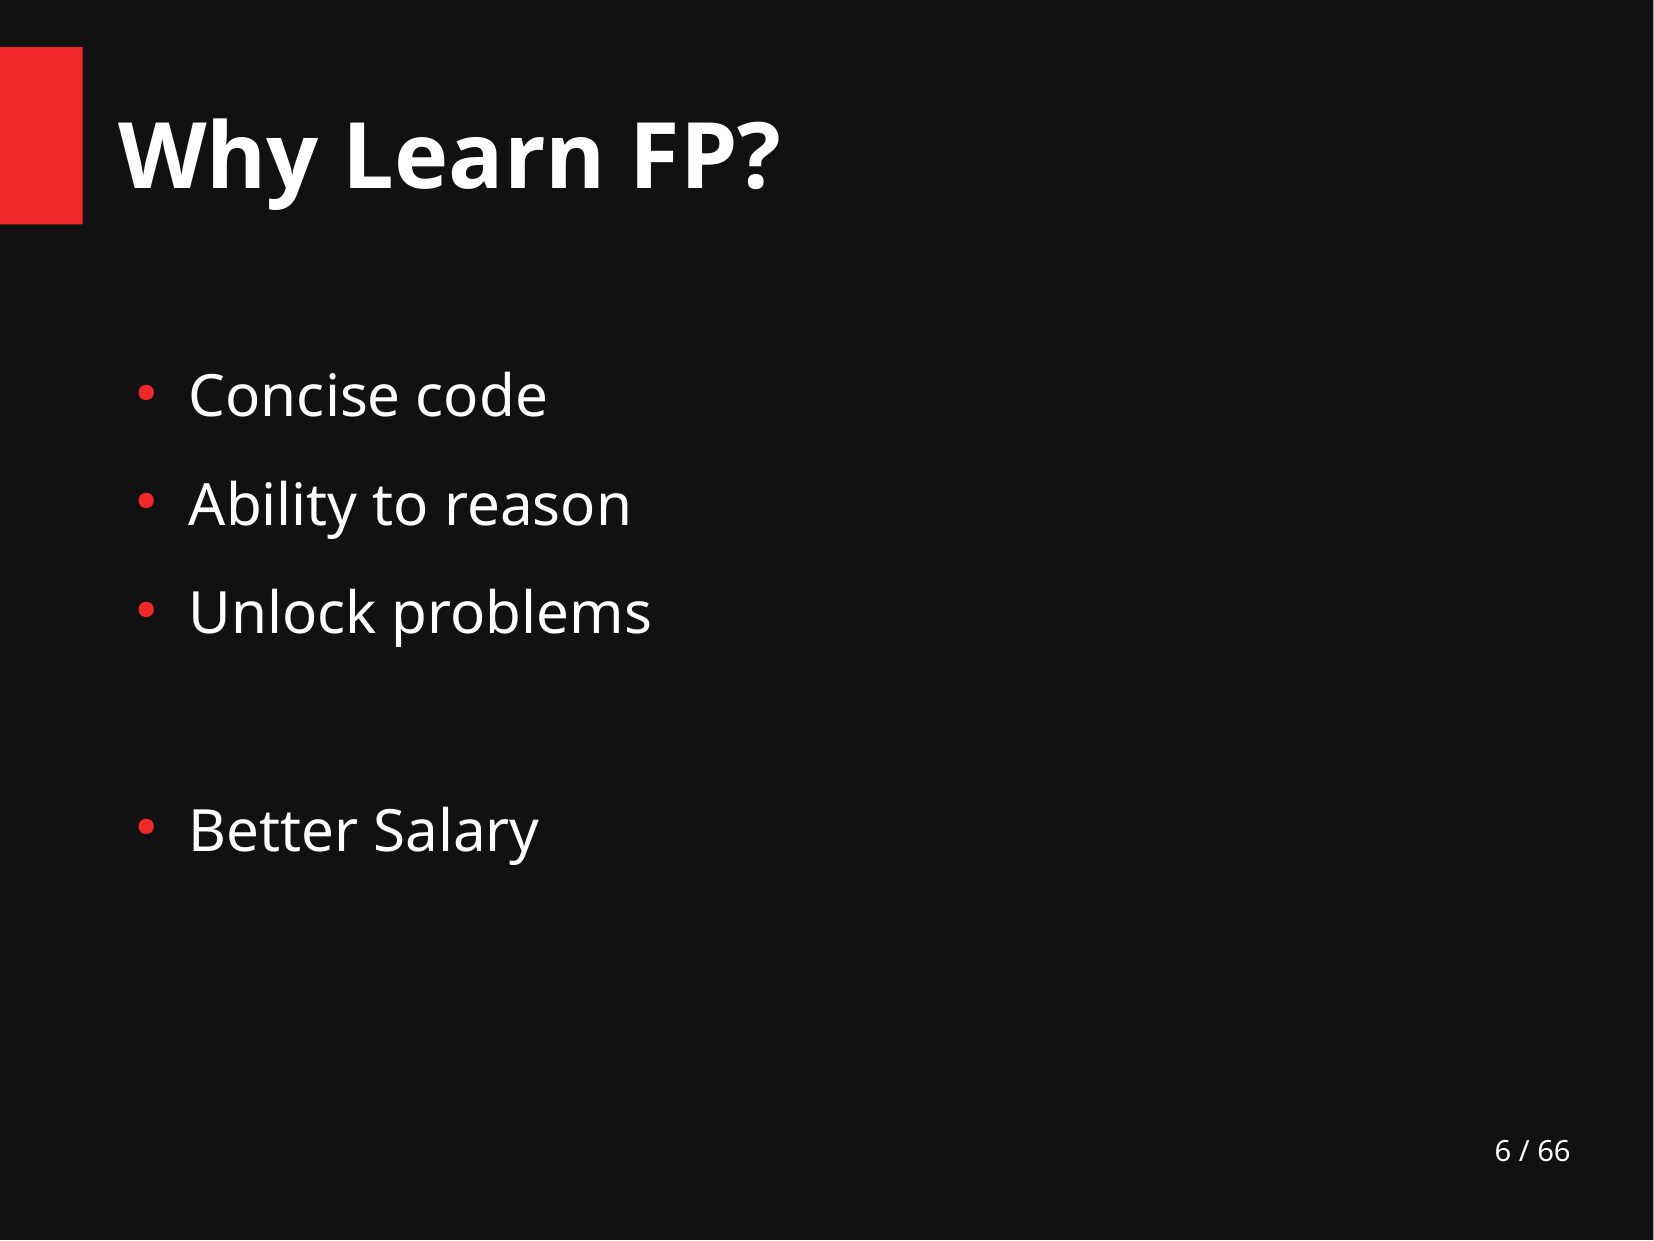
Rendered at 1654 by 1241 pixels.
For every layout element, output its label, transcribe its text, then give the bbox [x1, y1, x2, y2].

title Why Learn FP? [118, 49, 1571, 257]
list Concise code Ability to reason Unlock problems Better Salary [118, 354, 1536, 1074]
